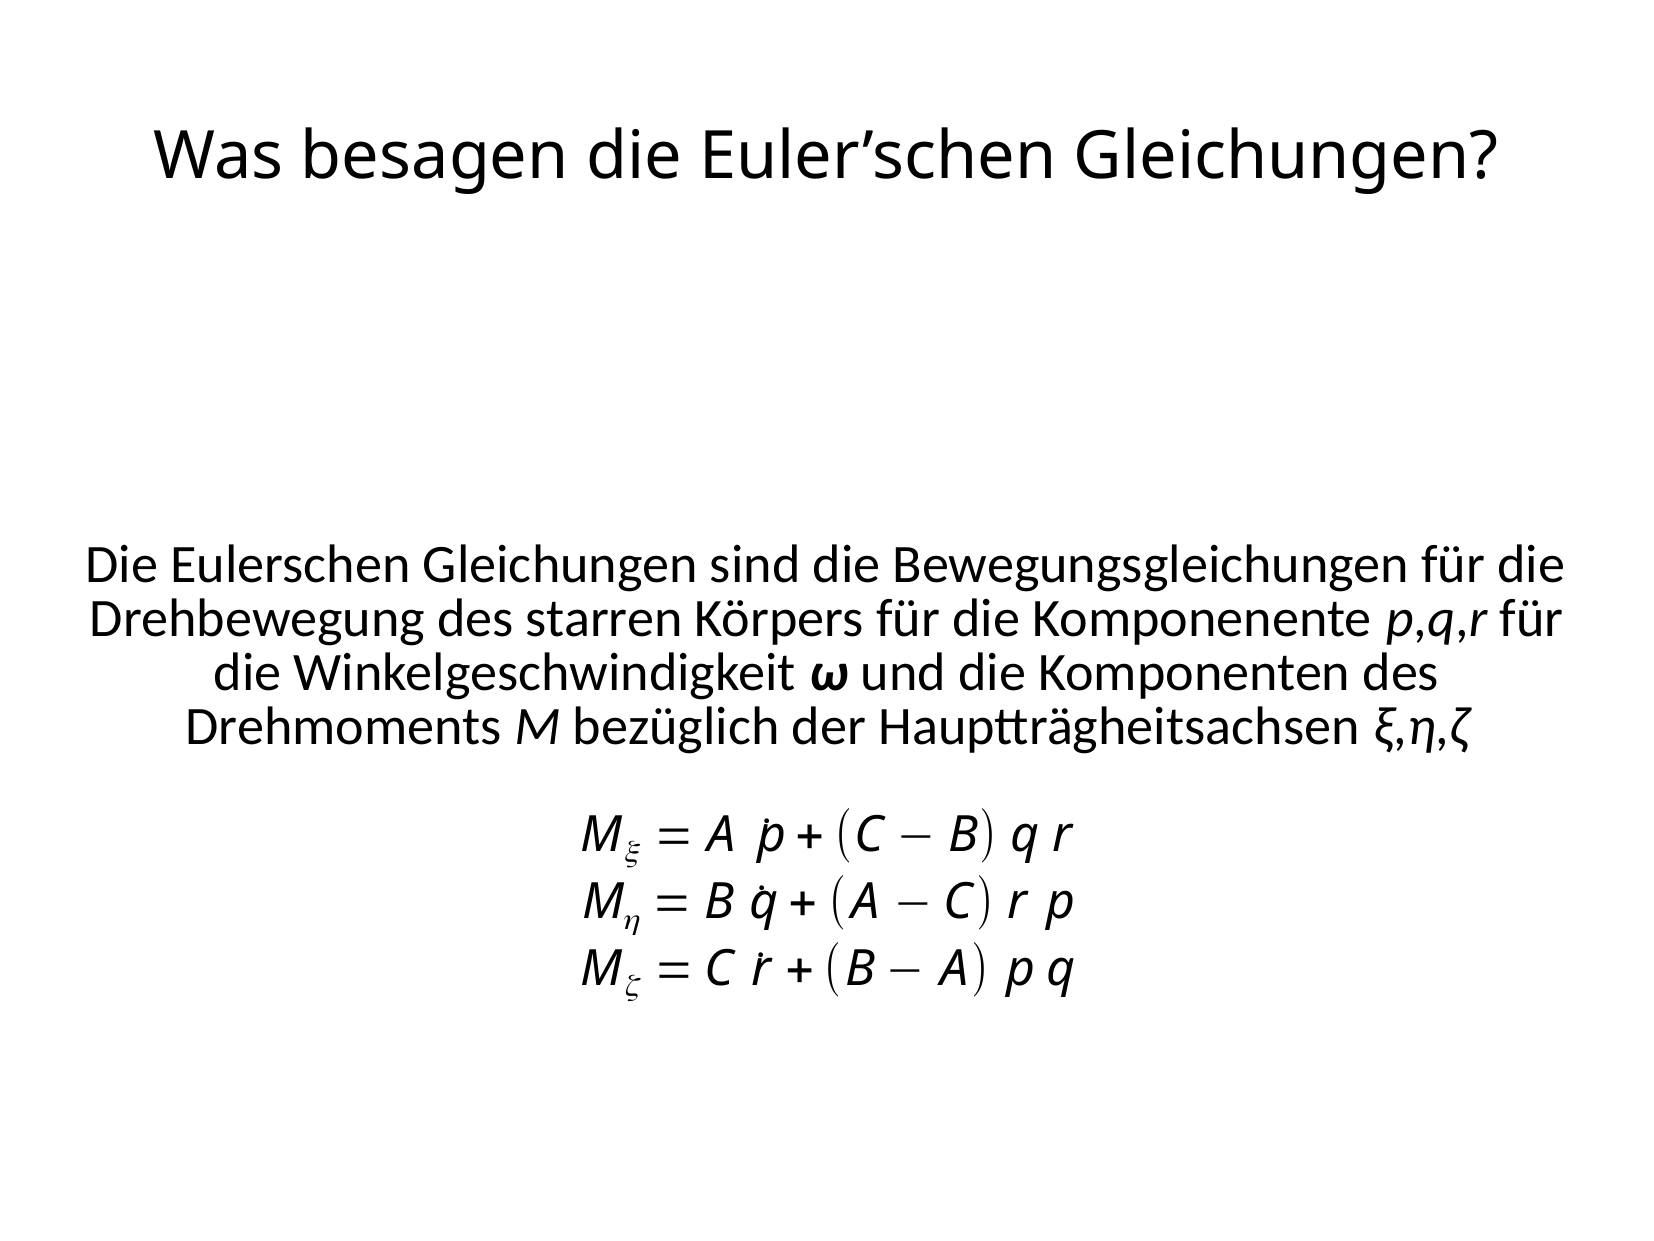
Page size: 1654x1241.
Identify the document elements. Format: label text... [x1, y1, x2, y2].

title Was besagen die Euler’schen Gleichungen? [82, 49, 1571, 257]
chart [574, 804, 1079, 1003]
subtitle Die Eulerschen Gleichungen sind die Bewegungsgleichungen für die Drehbewegung des starren Körpers für die Komponenente p,q,r für die Winkelgeschwindigkeit ω und die Komponenten des Drehmoments M bezüglich der Hauptträgheitsachsen ξ,η,ζ [82, 290, 1571, 1010]
